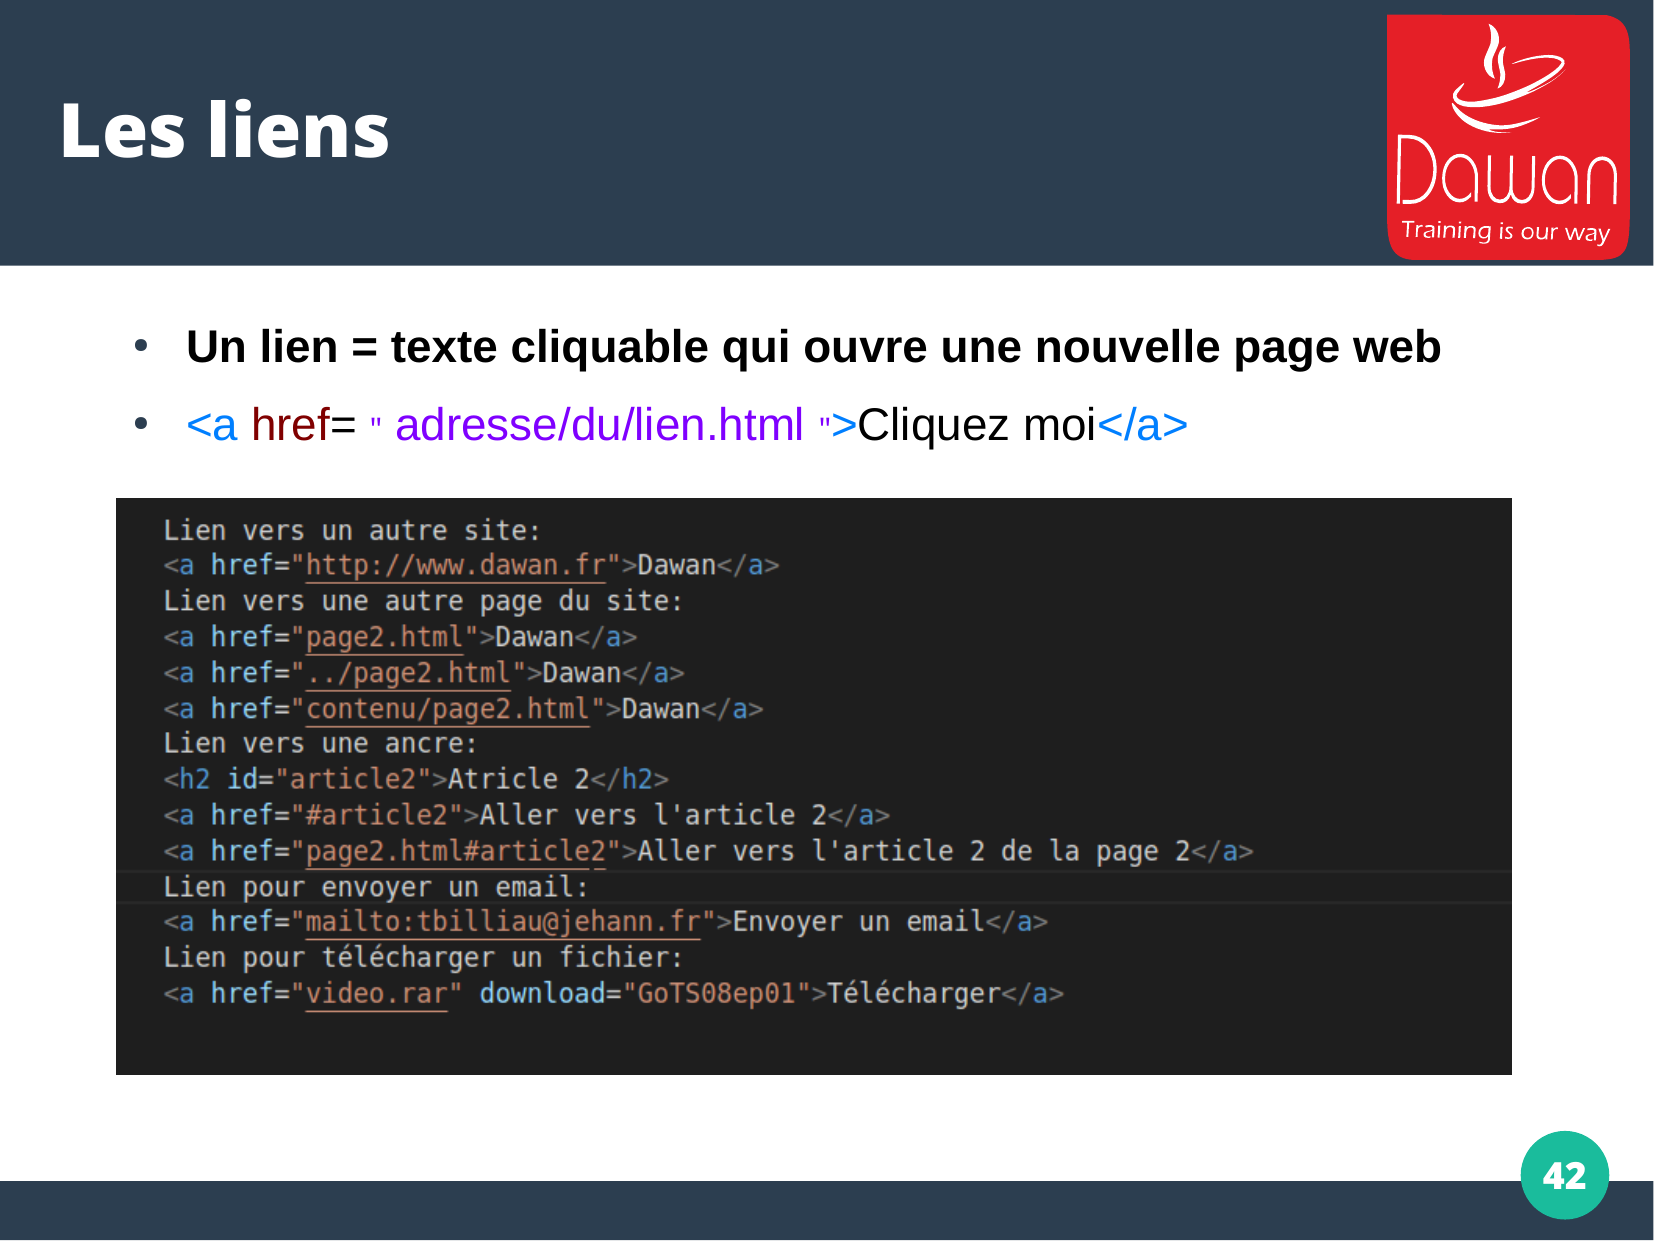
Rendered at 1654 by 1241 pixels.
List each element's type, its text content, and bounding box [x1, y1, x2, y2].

picture [116, 498, 1512, 1075]
picture [1387, 14, 1630, 260]
list Un lien = texte cliquable qui ouvre une nouvelle page web <a href= " adresse/du/lien.html ">Cliquez moi</a> [59, 324, 1595, 1152]
title Les liens [59, 49, 1387, 207]
